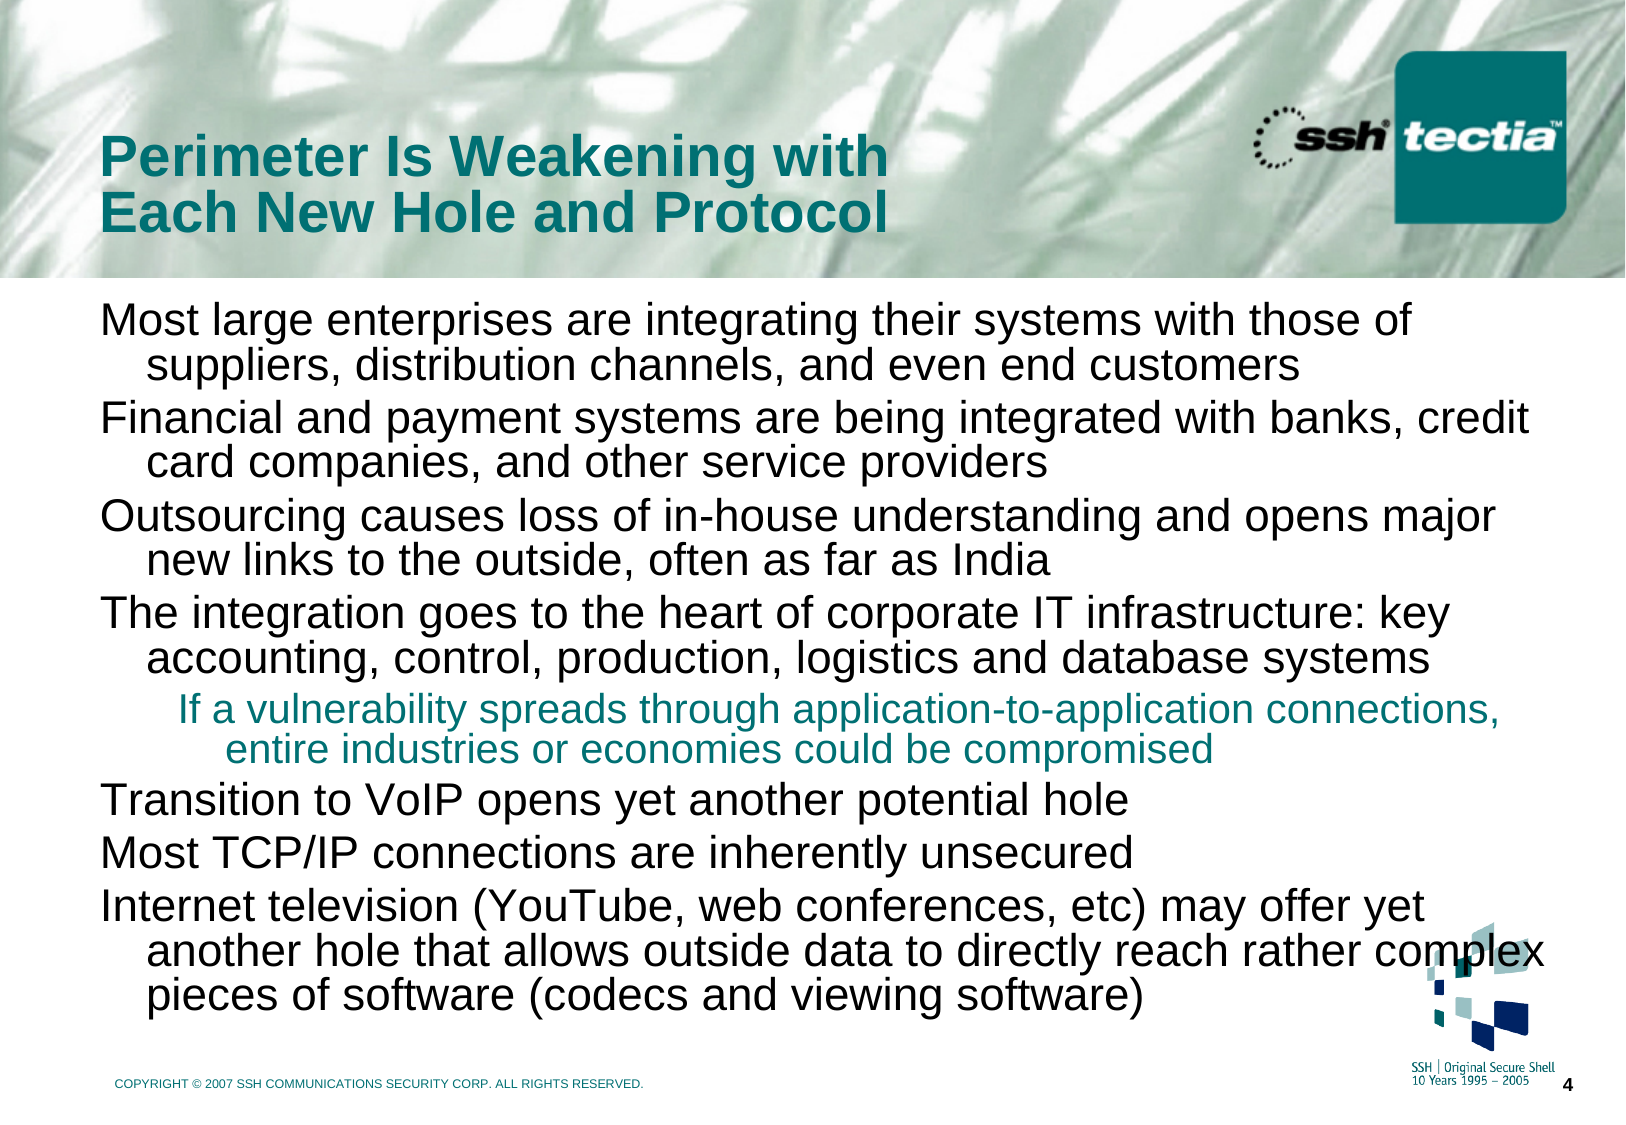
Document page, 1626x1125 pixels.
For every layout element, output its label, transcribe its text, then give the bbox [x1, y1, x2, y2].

title Perimeter Is Weakening with Each New Hole and Protocol [99, 99, 923, 276]
picture [0, 0, 1626, 278]
list Most large enterprises are integrating their systems with those of suppliers, distribution channels, and even end customers Financial and payment systems are being integrated with banks, credit card companies, and other service providers Outsourcing causes loss of in-house understanding and opens major new links to the outside, often as far as India The integration goes to the heart of corporate IT infrastructure: key accounting, control, production, logistics and database systems If a vulnerability spreads through application-to-application connections, entire industries or economies could be compromised Transition to VoIP opens yet another potential hole Most TCP/IP connections are inherently unsecured Internet television (YouTube, web conferences, etc) may offer yet another hole that allows outside data to directly reach rather complex pieces of software (codecs and viewing software) [99, 299, 1575, 1070]
